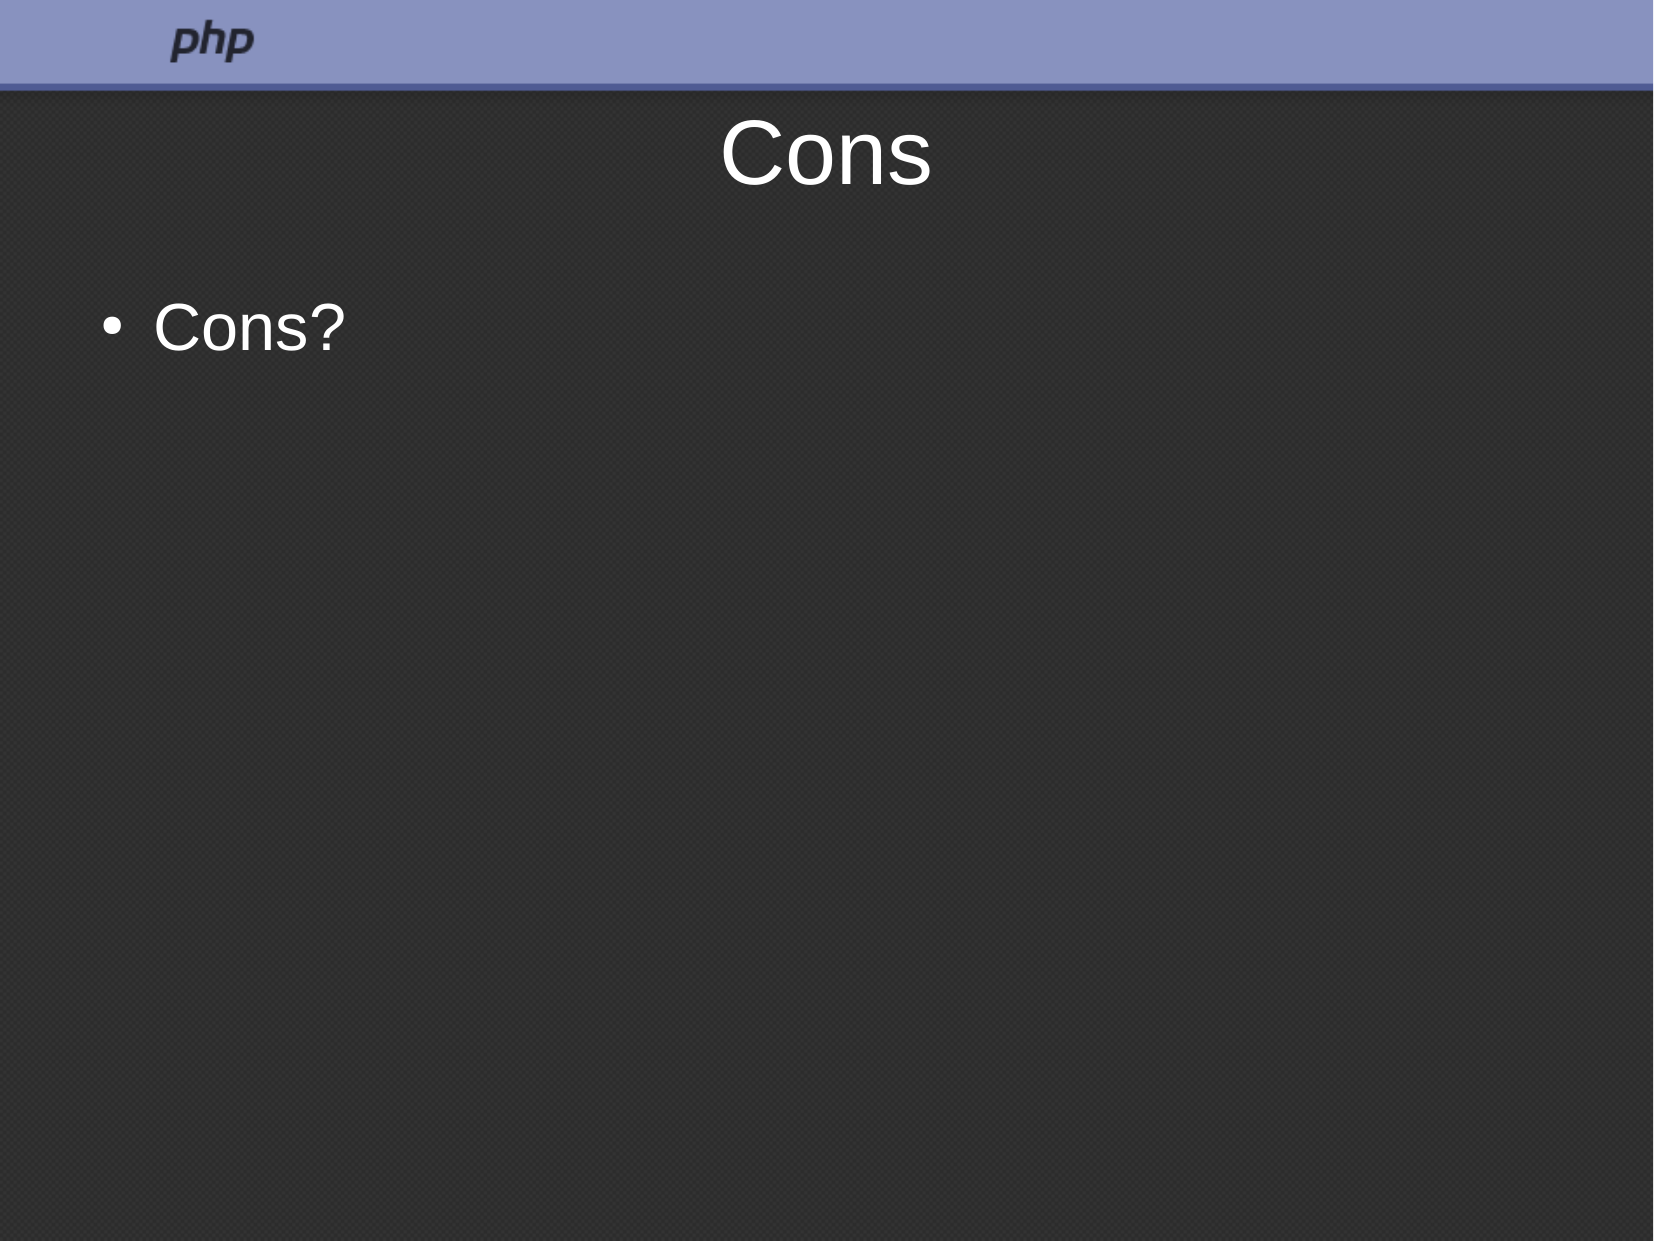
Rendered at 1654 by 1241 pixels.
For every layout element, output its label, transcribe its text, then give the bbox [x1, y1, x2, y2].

list Cons? [82, 290, 1571, 1010]
title Cons [82, 49, 1571, 257]
picture [0, 0, 1654, 1241]
